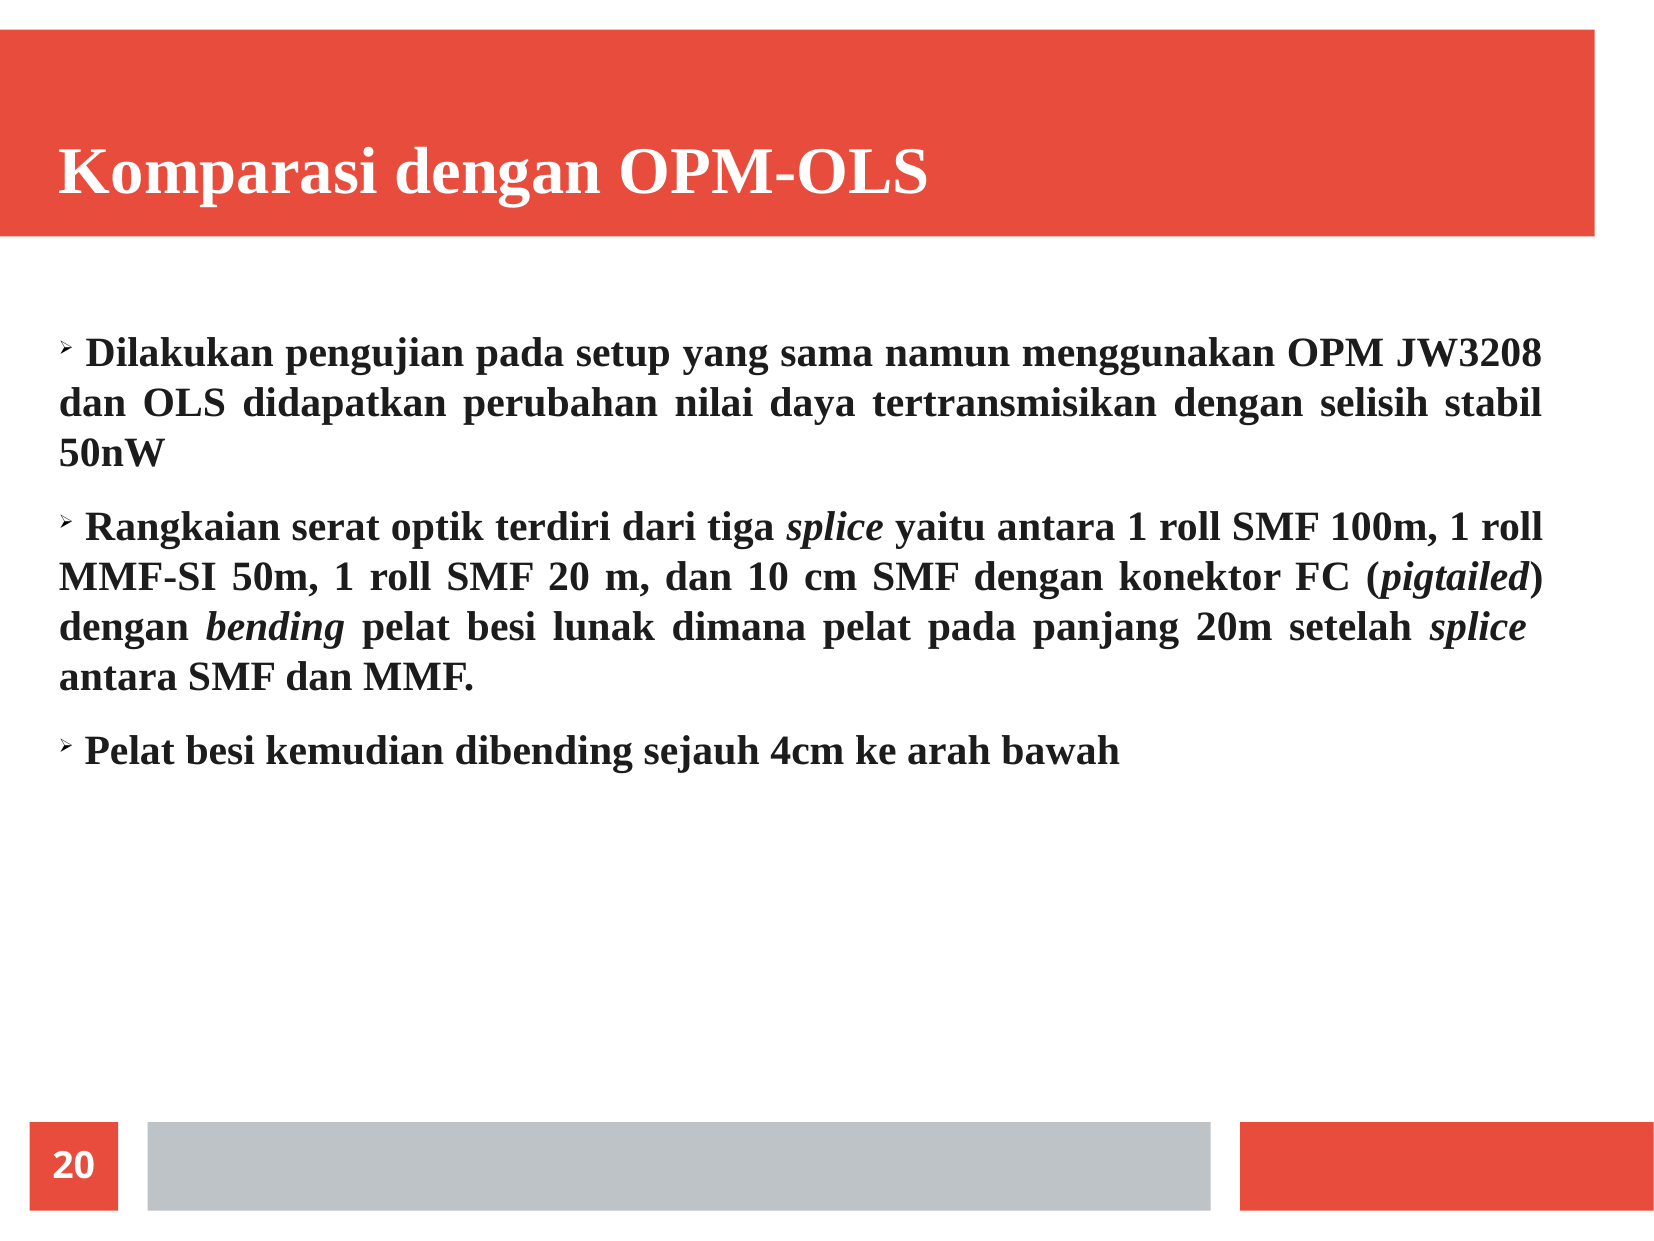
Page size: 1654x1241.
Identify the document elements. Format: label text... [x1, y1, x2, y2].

title Komparasi dengan OPM-OLS [59, 59, 1595, 207]
list Dilakukan pengujian pada setup yang sama namun menggunakan OPM JW3208 dan OLS didapatkan perubahan nilai daya tertransmisikan dengan selisih stabil 50nW Rangkaian serat optik terdiri dari tiga splice yaitu antara 1 roll SMF 100m, 1 roll MMF-SI 50m, 1 roll SMF 20 m, dan 10 cm SMF dengan konektor FC (pigtailed) dengan bending pelat besi lunak dimana pelat pada panjang 20m setelah splice antara SMF dan MMF. Pelat besi kemudian dibending sejauh 4cm ke arah bawah [59, 324, 1565, 1093]
text_box [29, 1122, 119, 1211]
